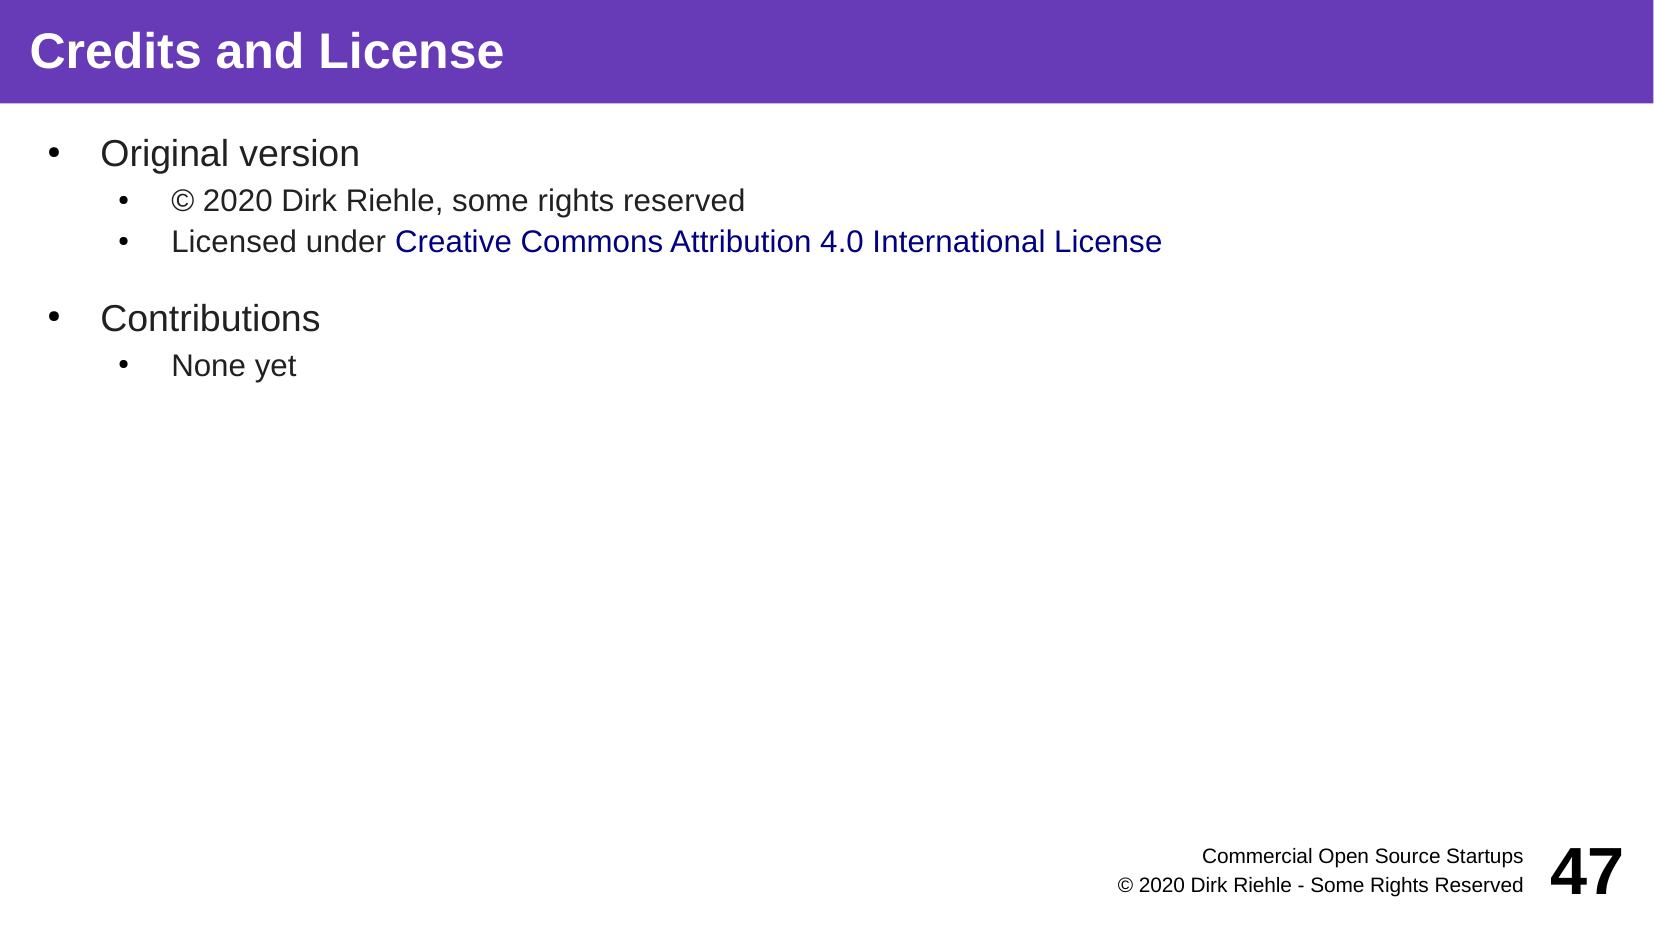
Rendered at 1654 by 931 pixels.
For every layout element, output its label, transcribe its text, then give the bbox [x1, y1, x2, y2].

list Original version © 2020 Dirk Riehle, some rights reserved Licensed under Creative Commons Attribution 4.0 International License Contributions None yet [29, 132, 1625, 813]
title Credits and License [0, 0, 1654, 104]
